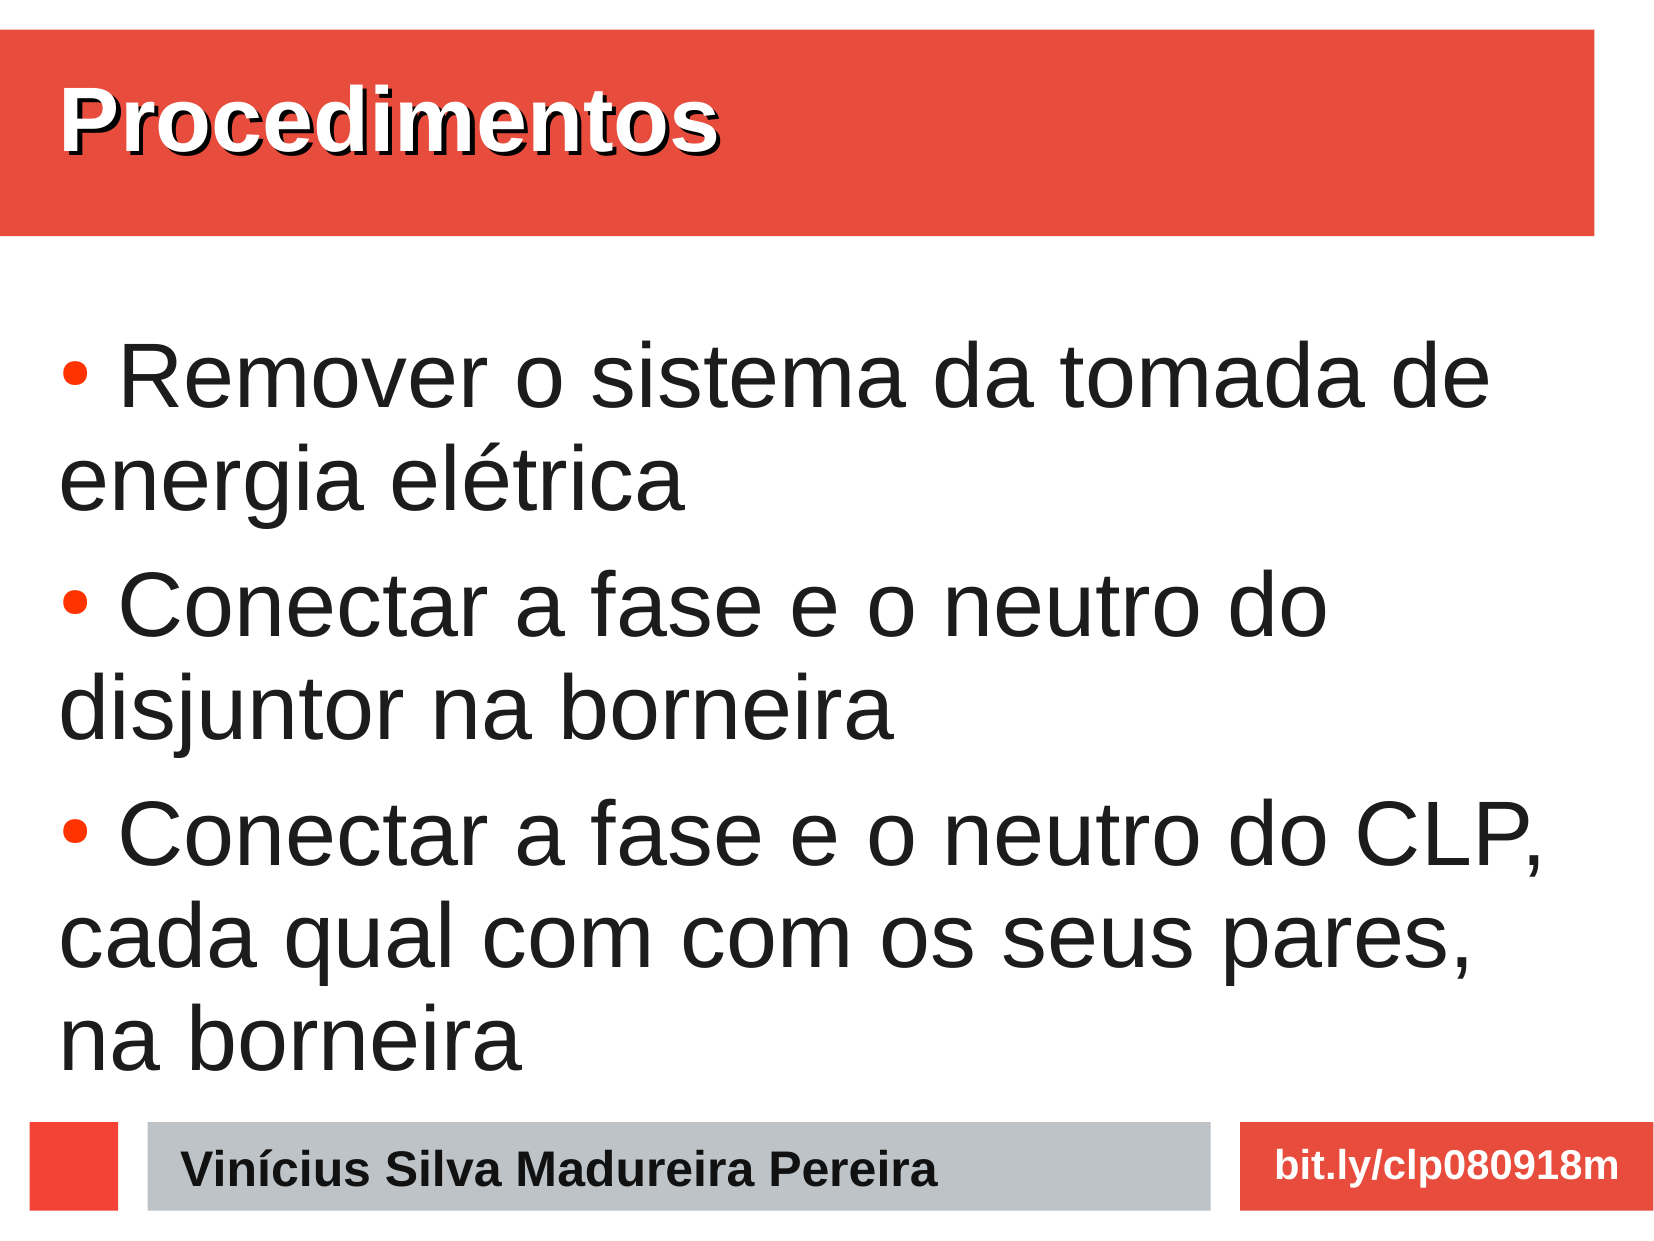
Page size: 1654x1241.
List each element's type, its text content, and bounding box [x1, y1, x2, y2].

list Remover o sistema da tomada de energia elétrica Conectar a fase e o neutro do disjuntor na borneira Conectar a fase e o neutro do CLP, cada qual com com os seus pares, na borneira [59, 324, 1565, 1093]
text_box Vinícius Silva Madureira Pereira [165, 1133, 1170, 1205]
title Procedimentos [59, 23, 1595, 172]
text_box bit.ly/clp080918m [1228, 1133, 1654, 1205]
